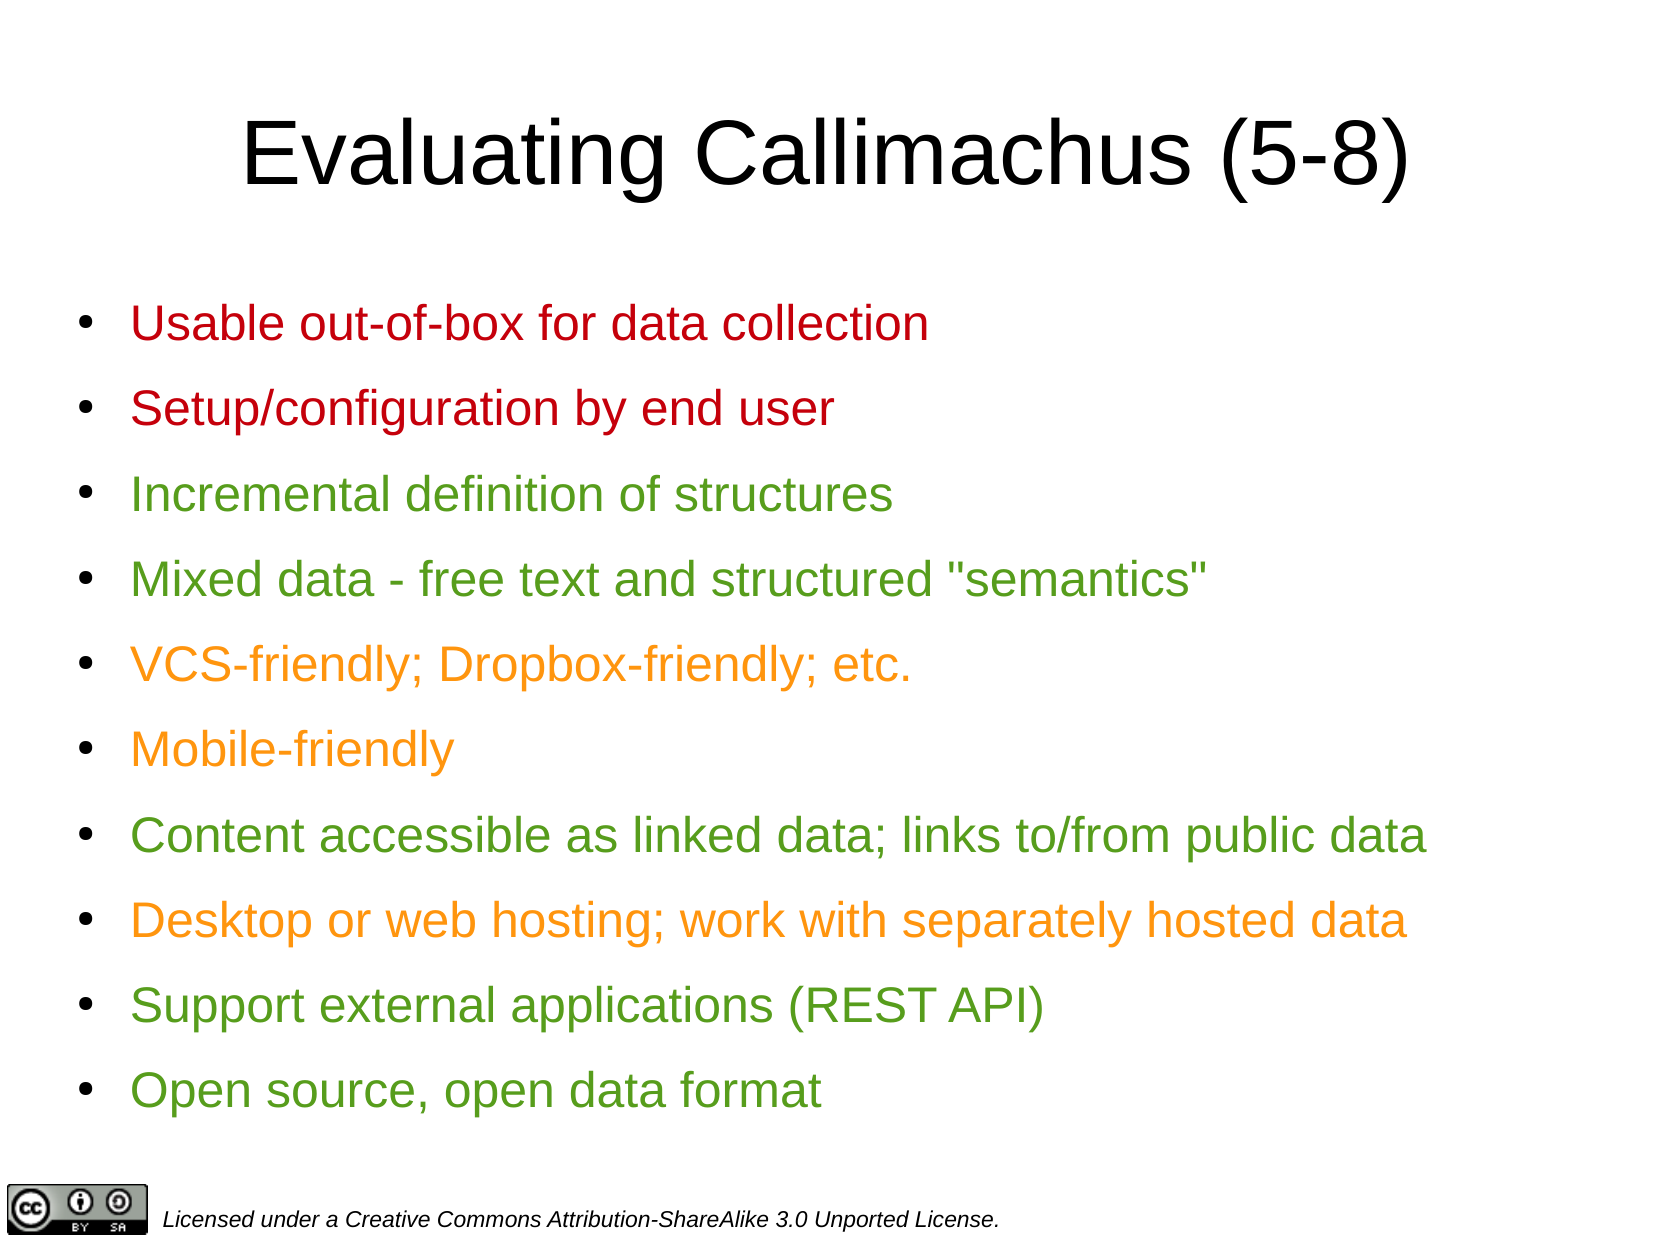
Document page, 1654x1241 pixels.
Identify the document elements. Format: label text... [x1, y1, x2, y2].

list Usable out-of-box for data collection Setup/configuration by end user Incremental definition of structures Mixed data - free text and structured "semantics" VCS-friendly; Dropbox-friendly; etc. Mobile-friendly Content accessible as linked data; links to/from public data Desktop or web hosting; work with separately hosted data Support external applications (REST API) Open source, open data format [59, 295, 1595, 1140]
picture [7, 1184, 148, 1235]
title Evaluating Callimachus (5-8) [82, 49, 1571, 257]
